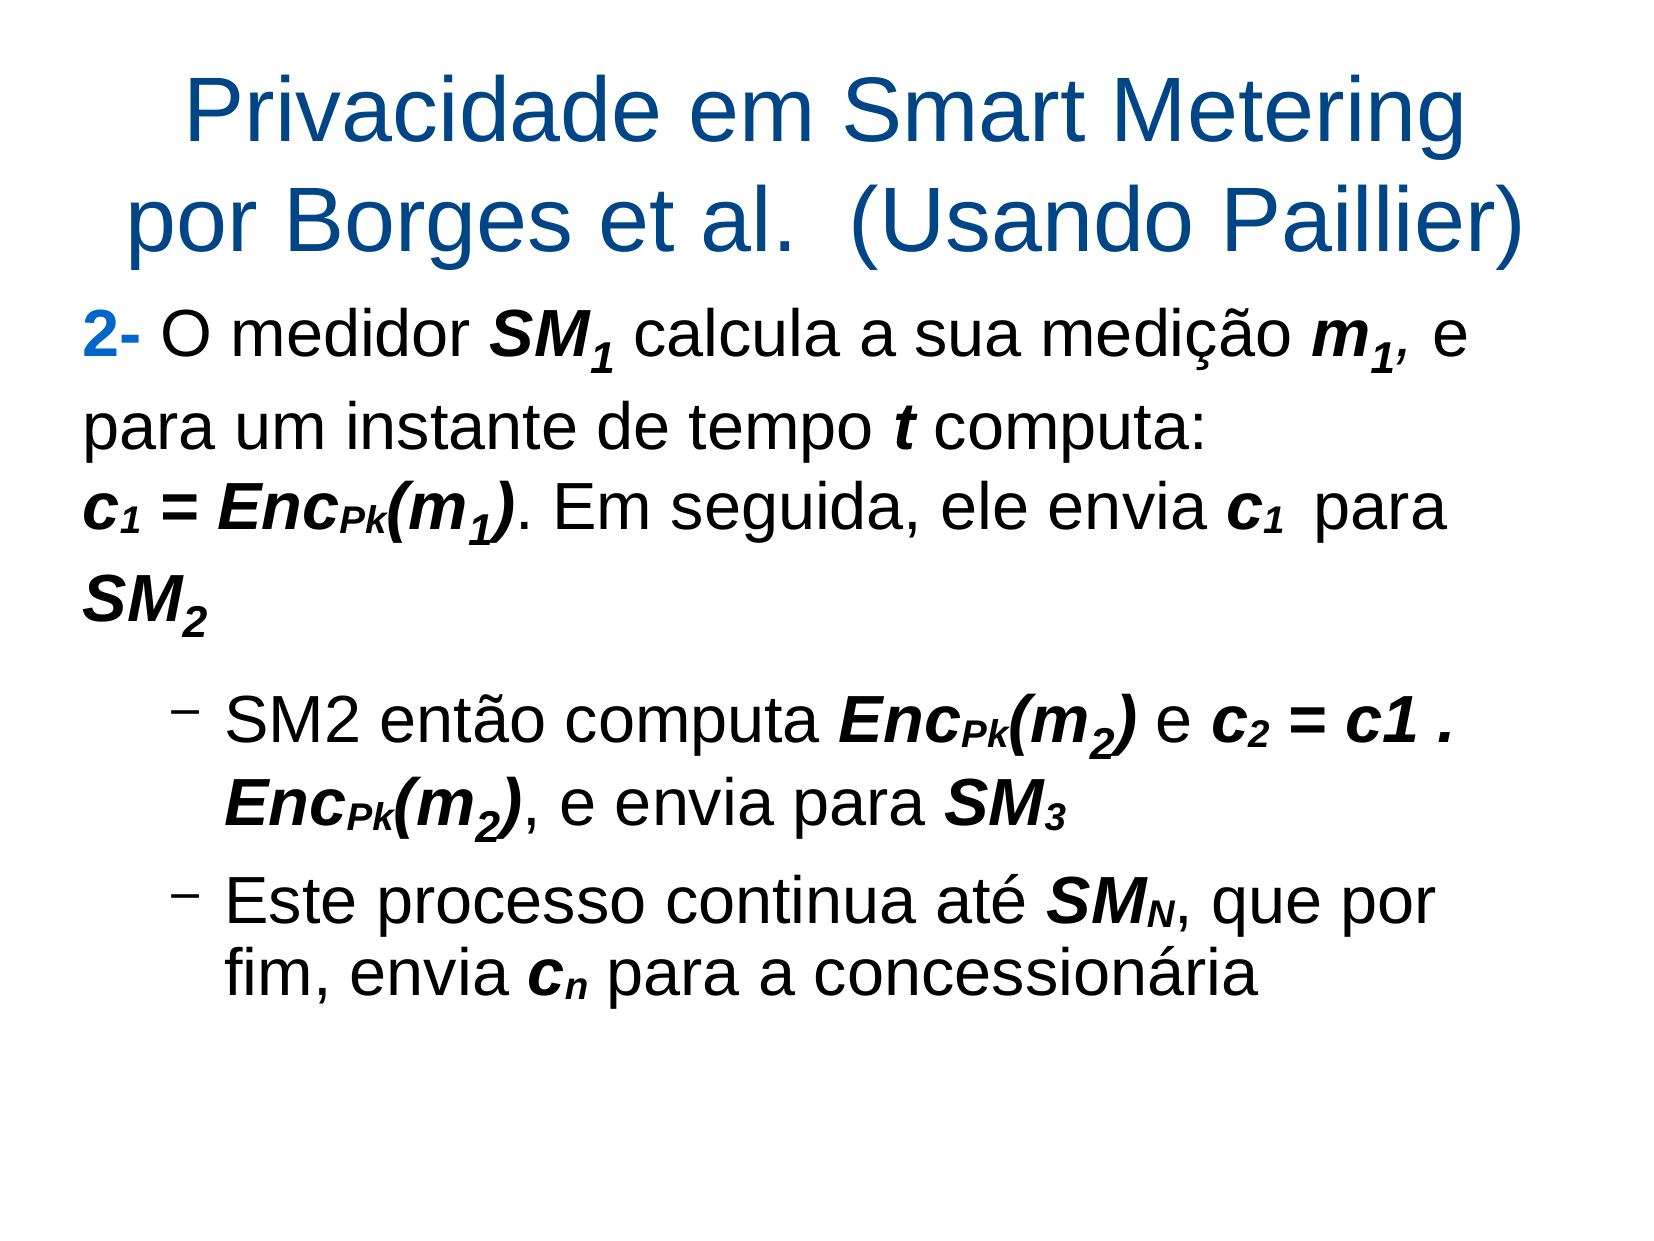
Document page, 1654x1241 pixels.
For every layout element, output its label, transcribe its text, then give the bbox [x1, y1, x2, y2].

list 2- O medidor SM1 calcula a sua medição m1, e para um instante de tempo t computa: c1 = EncPk(m1). Em seguida, ele envia c1 para SM2 SM2 então computa EncPk(m2) e c2 = c1 . EncPk(m2), e envia para SM3 Este processo continua até SMN, que por fim, envia cn para a concessionária [82, 290, 1538, 1126]
title Privacidade em Smart Metering por Borges et al. (Usando Paillier) [82, 49, 1571, 257]
